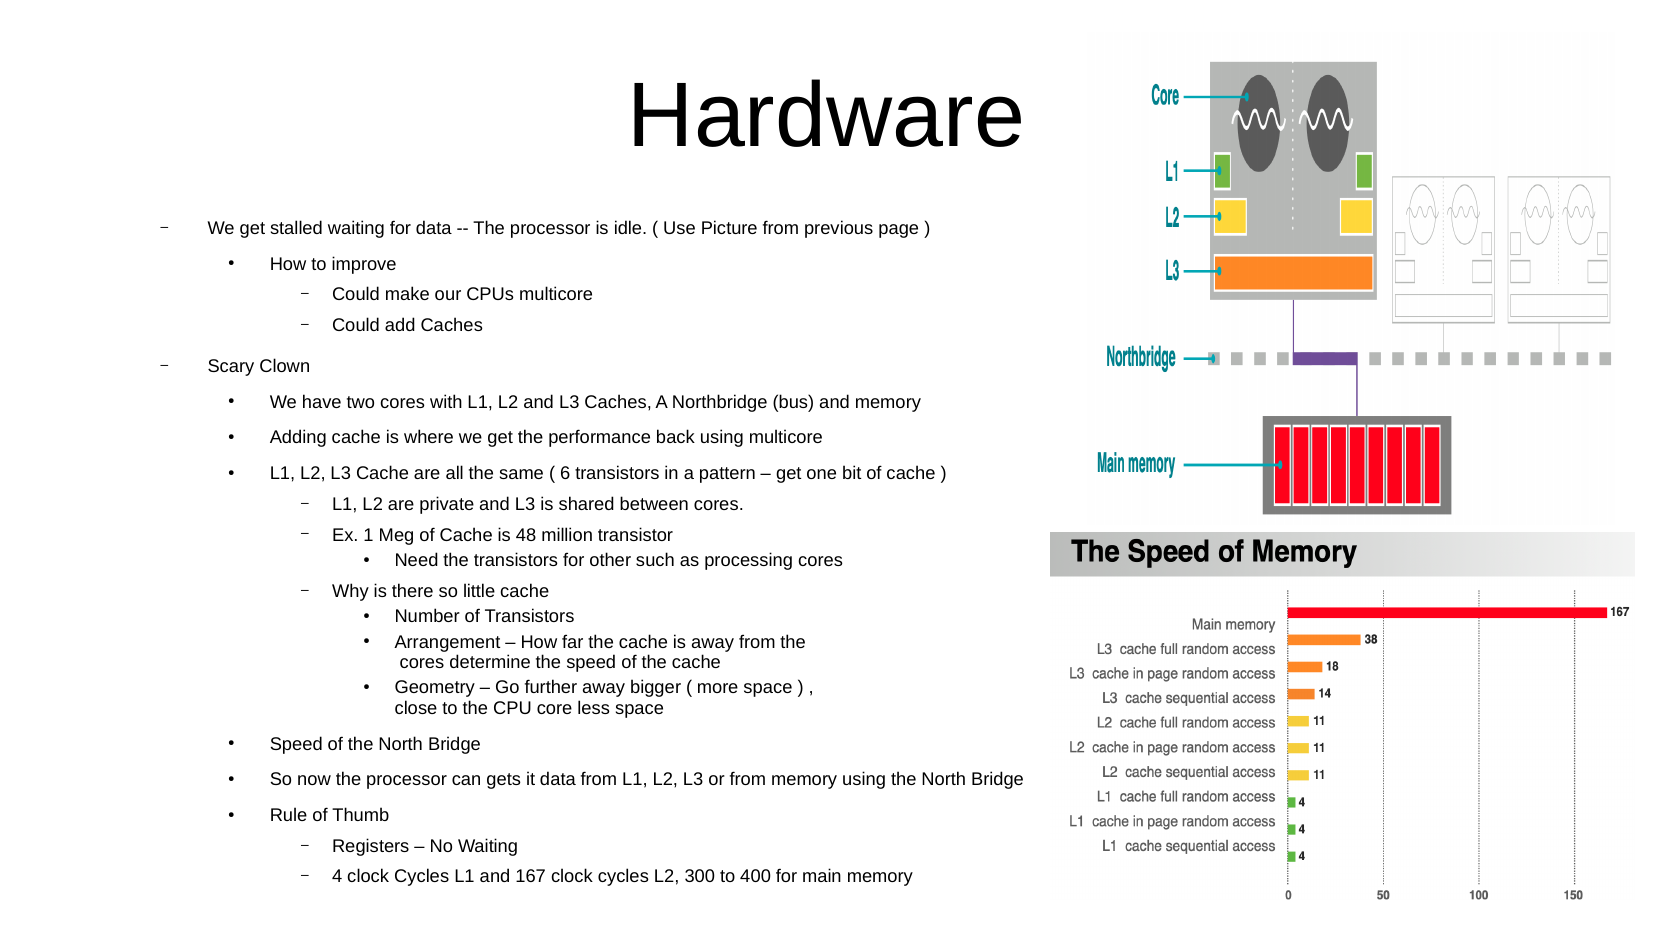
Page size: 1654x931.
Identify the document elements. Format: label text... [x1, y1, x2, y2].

list We get stalled waiting for data -- The processor is idle. ( Use Picture from previous page ) How to improve Could make our CPUs multicore Could add Caches Scary Clown We have two cores with L1, L2 and L3 Caches, A Northbridge (bus) and memory Adding cache is where we get the performance back using multicore L1, L2, L3 Cache are all the same ( 6 transistors in a pattern – get one bit of cache ) L1, L2 are private and L3 is shared between cores. Ex. 1 Meg of Cache is 48 million transistor Need the transistors for other such as processing cores Why is there so little cache Number of Transistors Arrangement – How far the cache is away from the cores determine the speed of the cache Geometry – Go further away bigger ( more space ) , close to the CPU core less space Speed of the North Bridge So now the processor can gets it data from L1, L2, L3 or from memory using the North Bridge Rule of Thumb Registers – No Waiting 4 clock Cycles L1 and 167 clock cycles L2, 300 to 400 for main memory [82, 217, 1613, 901]
picture [1050, 532, 1635, 901]
picture [1087, 32, 1616, 526]
title Hardware [82, 37, 1087, 193]
